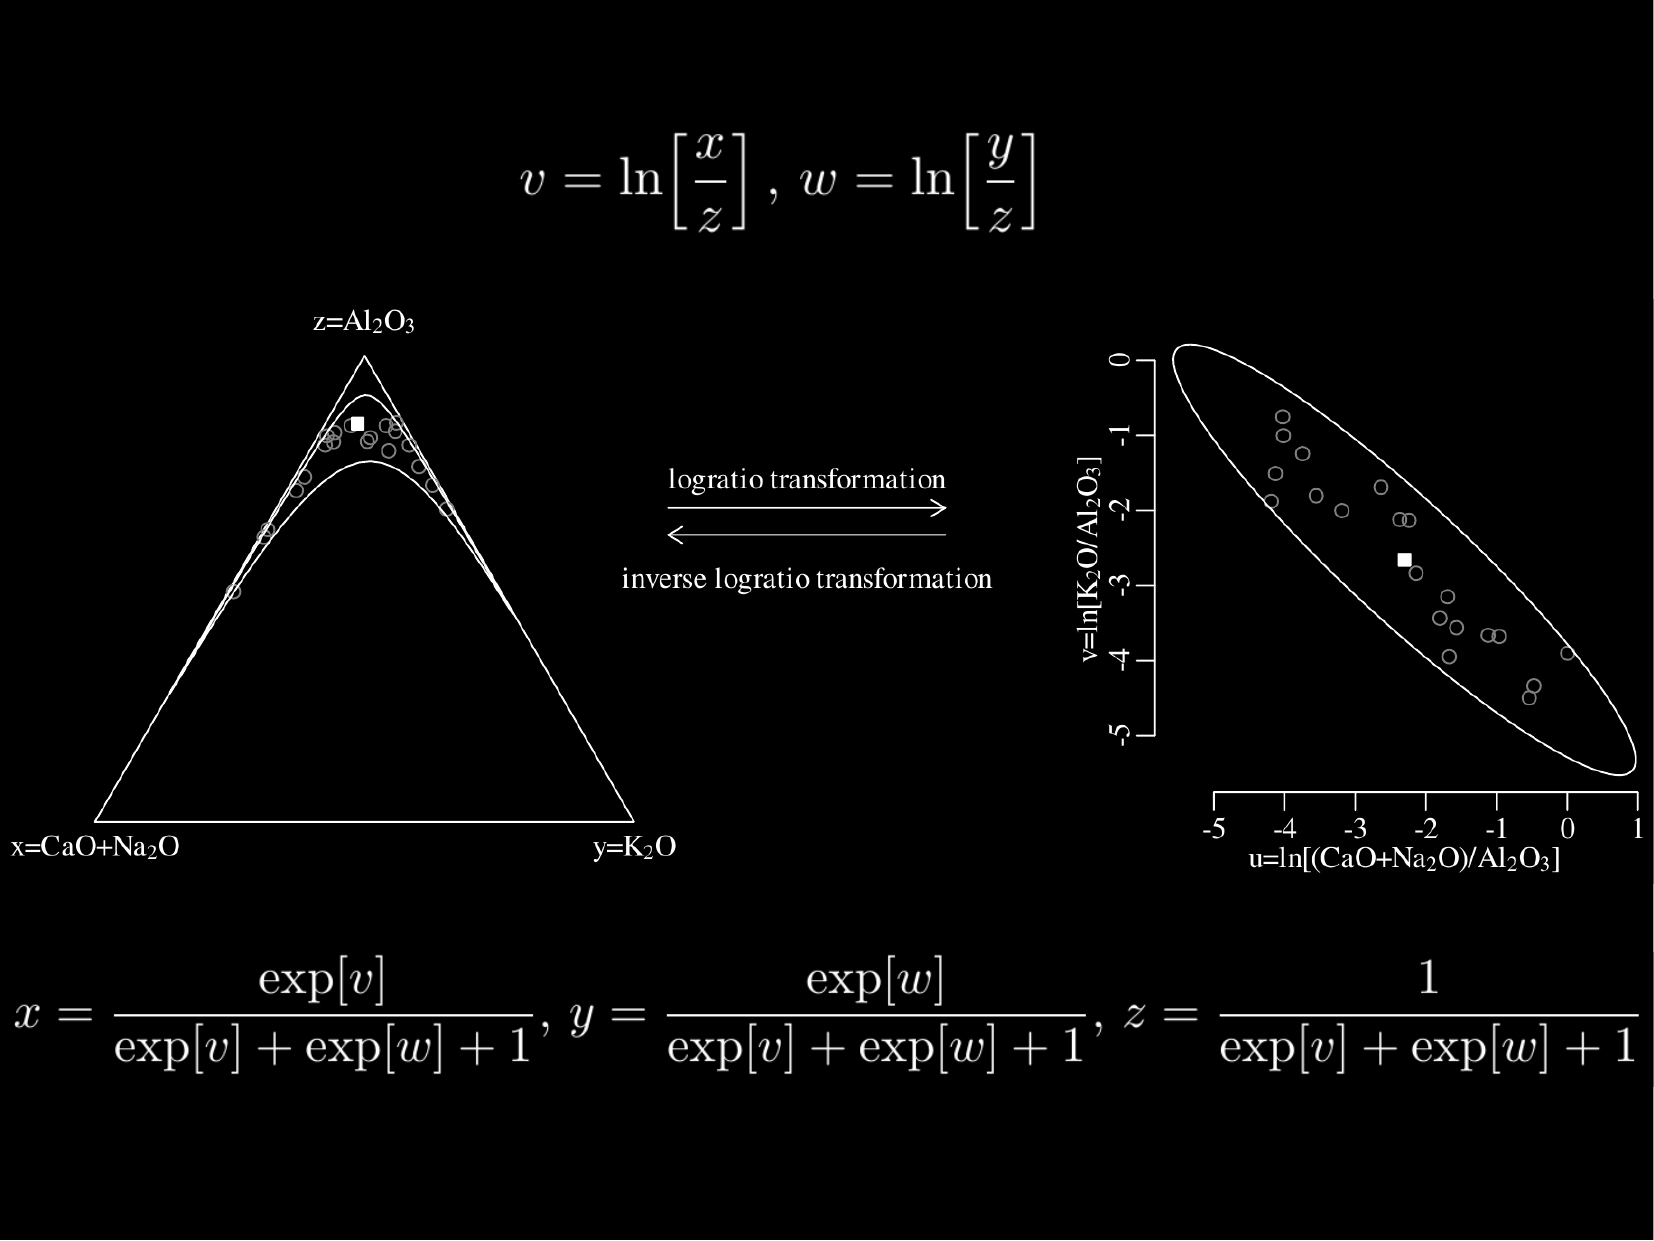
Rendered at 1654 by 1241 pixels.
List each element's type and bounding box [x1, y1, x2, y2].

picture [1, 299, 1654, 884]
picture [0, 952, 1654, 1087]
picture [511, 118, 1052, 249]
